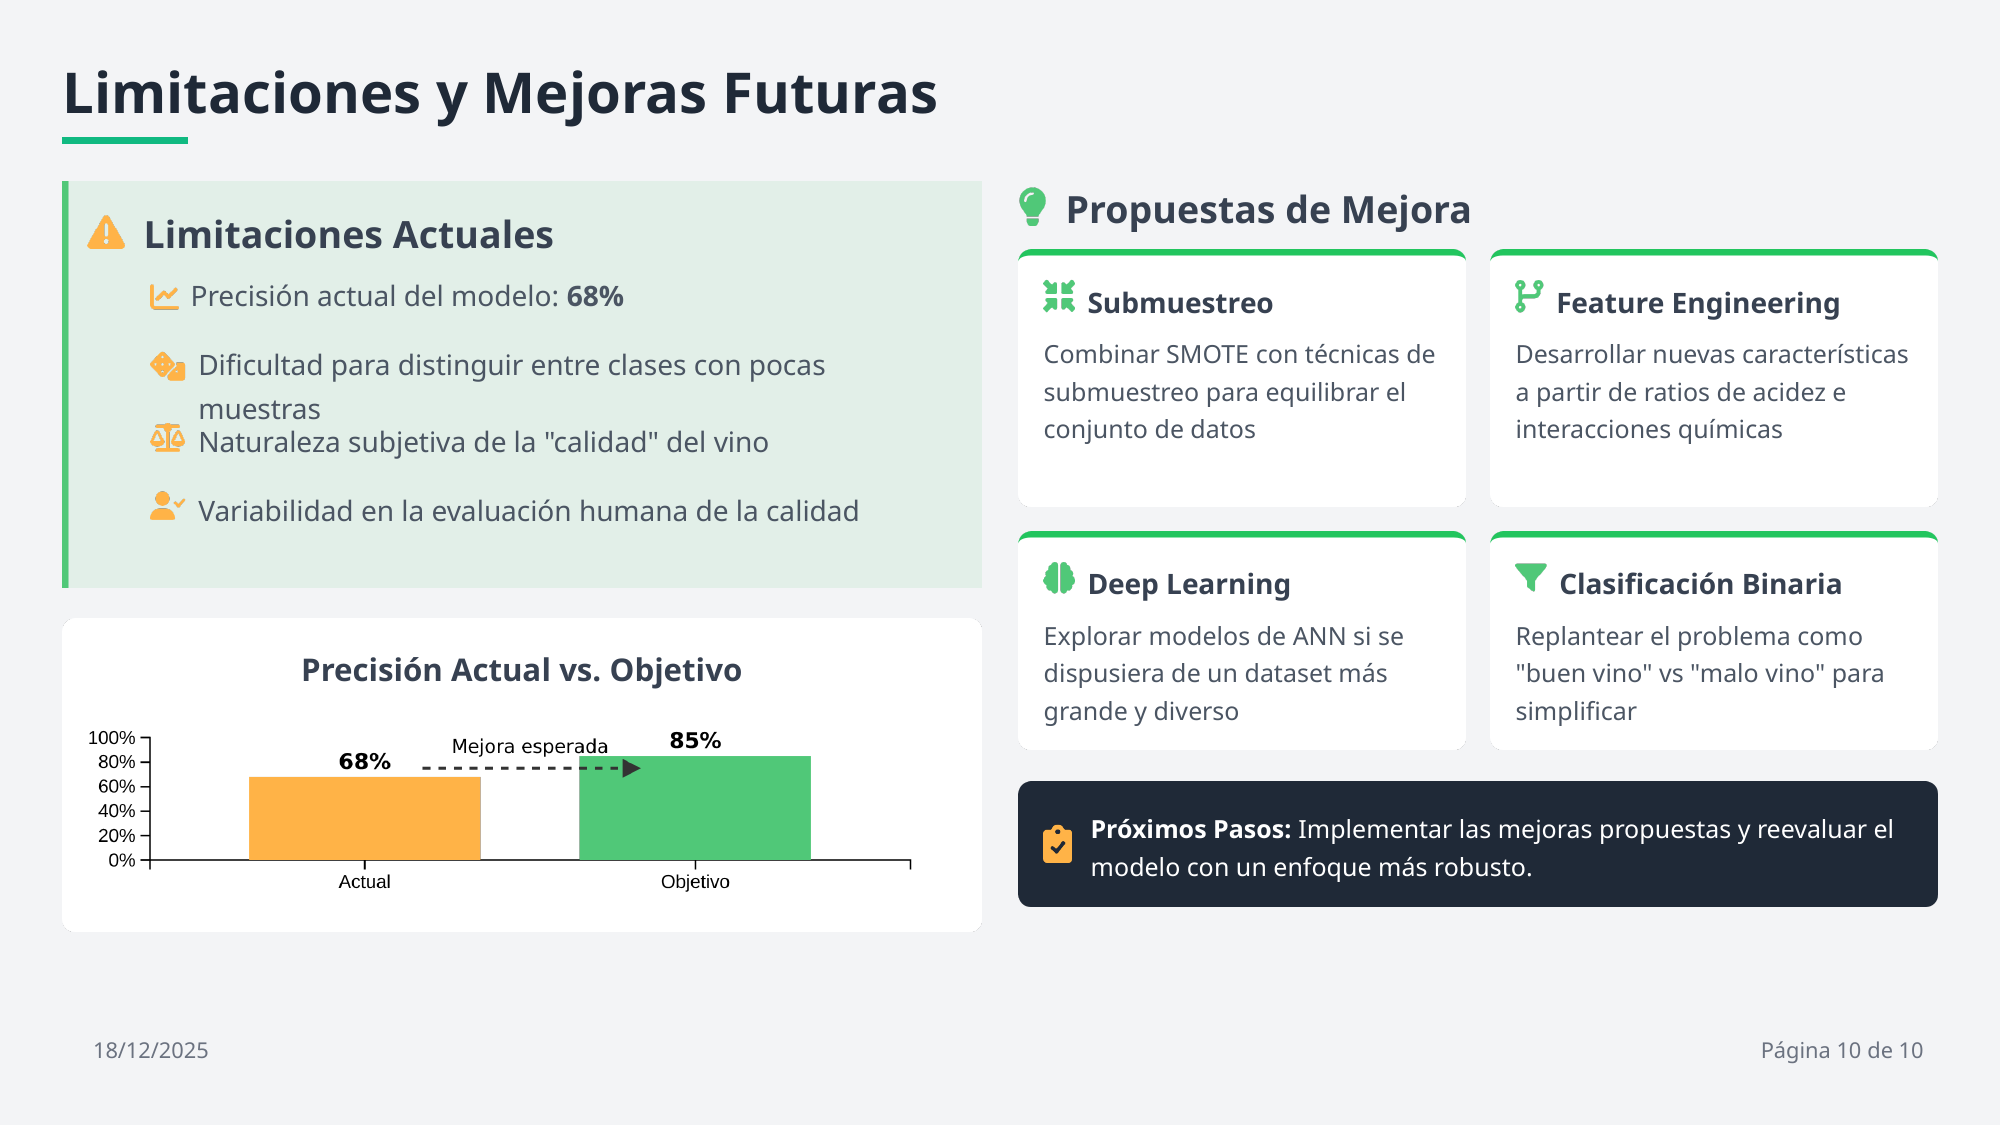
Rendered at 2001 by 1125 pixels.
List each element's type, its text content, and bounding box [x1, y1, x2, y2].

text_box Combinar SMOTE con técnicas de submuestreo para equilibrar el conjunto de datos [1043, 331, 1441, 444]
text_box Replantear el problema como "buen vino" vs "malo vino" para simplificar [1515, 612, 1913, 725]
text_box Clasificación Binaria [1559, 556, 1945, 600]
text_box Limitaciones Actuales [143, 206, 699, 257]
text_box Propuestas de Mejora [1065, 181, 1621, 232]
picture [0, 0, 2000, 1125]
text_box Feature Engineering [1556, 275, 1945, 319]
text_box Precisión actual del modelo: 68% [190, 268, 758, 313]
text_box 18/12/2025 [87, 1031, 278, 1063]
text_box Próximos Pasos: Implementar las mejoras propuestas y reevaluar el modelo con un enfoque más robusto. [1090, 806, 1913, 882]
text_box Submuestreo [1087, 275, 1341, 319]
text_box Limitaciones y Mejoras Futuras [62, 62, 2000, 125]
text_box Desarrollar nuevas características a partir de ratios de acidez e interacciones químicas [1515, 331, 1913, 482]
text_box Naturaleza subjetiva de la "calidad" del vino [198, 414, 948, 458]
text_box Deep Learning [1087, 556, 1365, 600]
text_box Dificultad para distinguir entre clases con pocas muestras [198, 337, 957, 425]
text_box Explorar modelos de ANN si se dispusiera de un dataset más grande y diverso [1043, 612, 1441, 725]
text_box Variabilidad en la evaluación humana de la calidad [198, 482, 1059, 527]
text_box Página 10 de 10 [1760, 1031, 1973, 1063]
text_box Precisión Actual vs. Objetivo [0, 643, 1043, 688]
